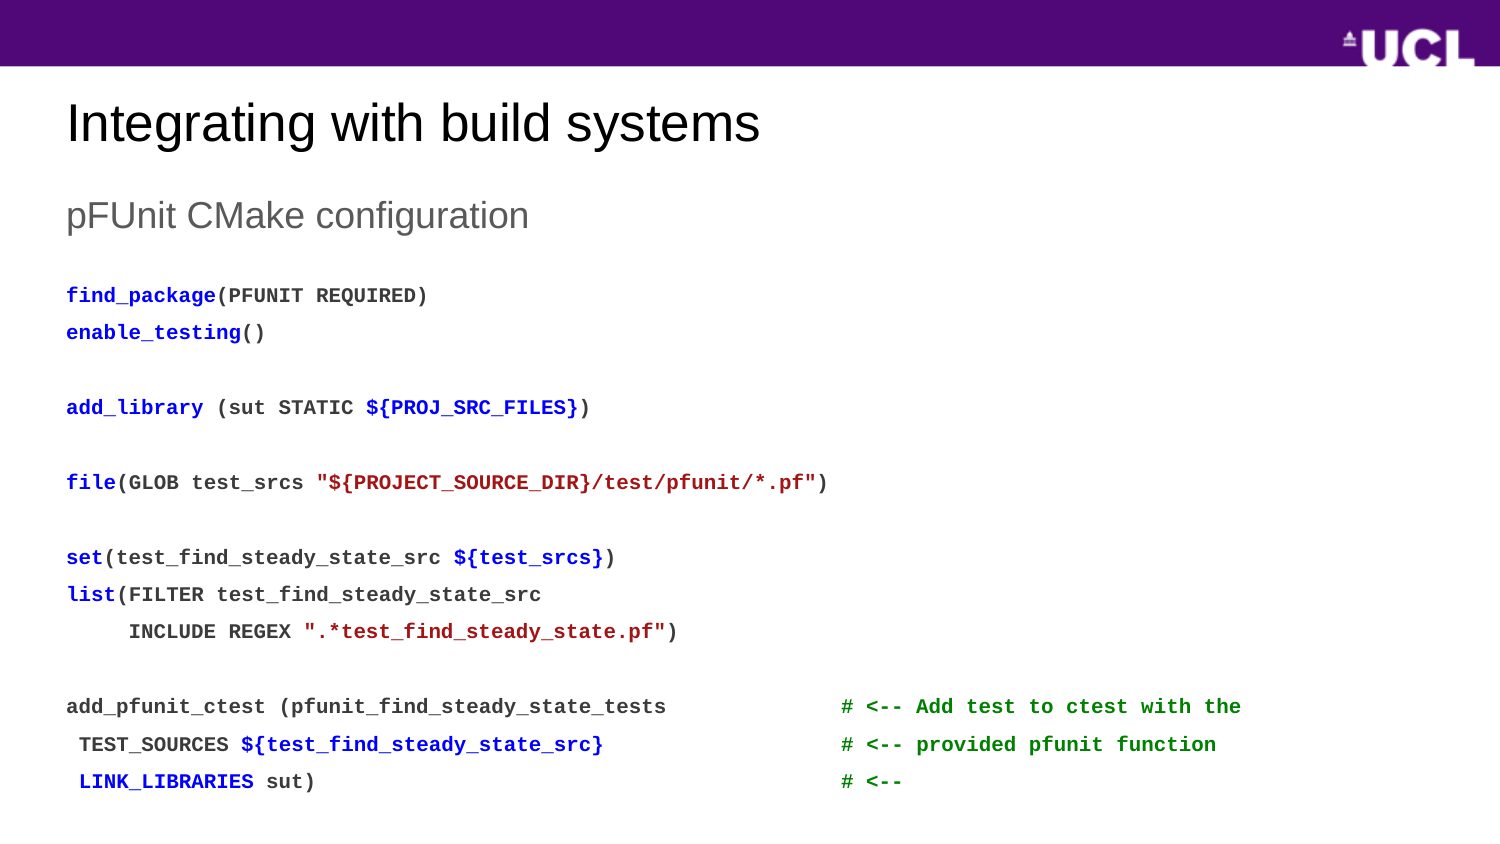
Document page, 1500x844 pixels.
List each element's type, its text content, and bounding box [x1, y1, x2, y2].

text_box find_package(PFUNIT REQUIRED) enable_testing() add_library (sut STATIC ${PROJ_SRC_FILES}) file(GLOB test_srcs "${PROJECT_SOURCE_DIR}/test/pfunit/*.pf") set(test_find_steady_state_src ${test_srcs}) list(FILTER test_find_steady_state_src INCLUDE REGEX ".*test_find_steady_state.pf") add_pfunit_ctest (pfunit_find_steady_state_tests # <-- Add test to ctest with the TEST_SOURCES ${test_find_steady_state_src} # <-- provided pfunit function LINK_LIBRARIES sut) # <-- [51, 259, 1500, 841]
title Integrating with build systems [51, 72, 1449, 167]
picture [0, 0, 1500, 844]
list pFUnit CMake configuration [51, 168, 1449, 256]
